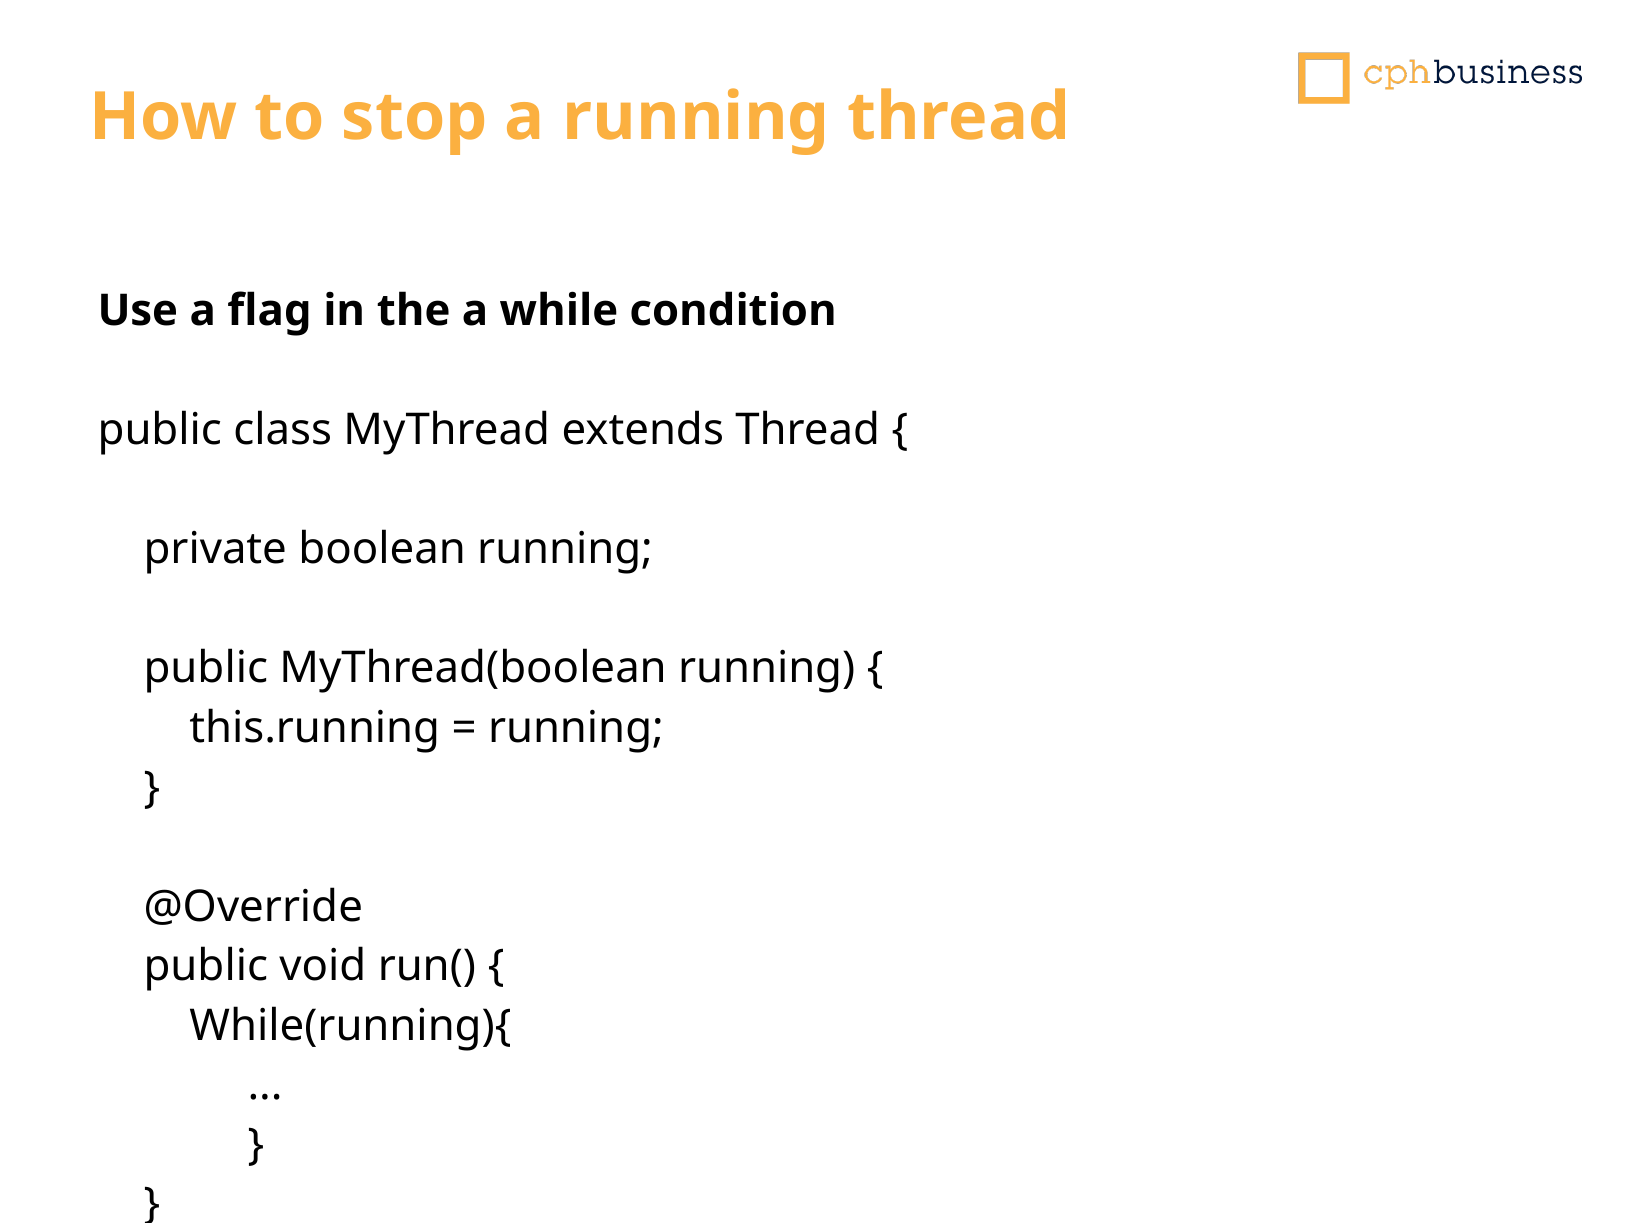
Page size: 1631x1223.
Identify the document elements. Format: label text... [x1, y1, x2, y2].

picture [1247, 1, 1631, 155]
text_box Use a flag in the a while condition public class MyThread extends Thread { private boolean running; public MyThread(boolean running) { this.running = running; } @Override public void run() { While(running){ ... } } } [82, 271, 1430, 1223]
text_box How to stop a running thread [74, 60, 1252, 232]
